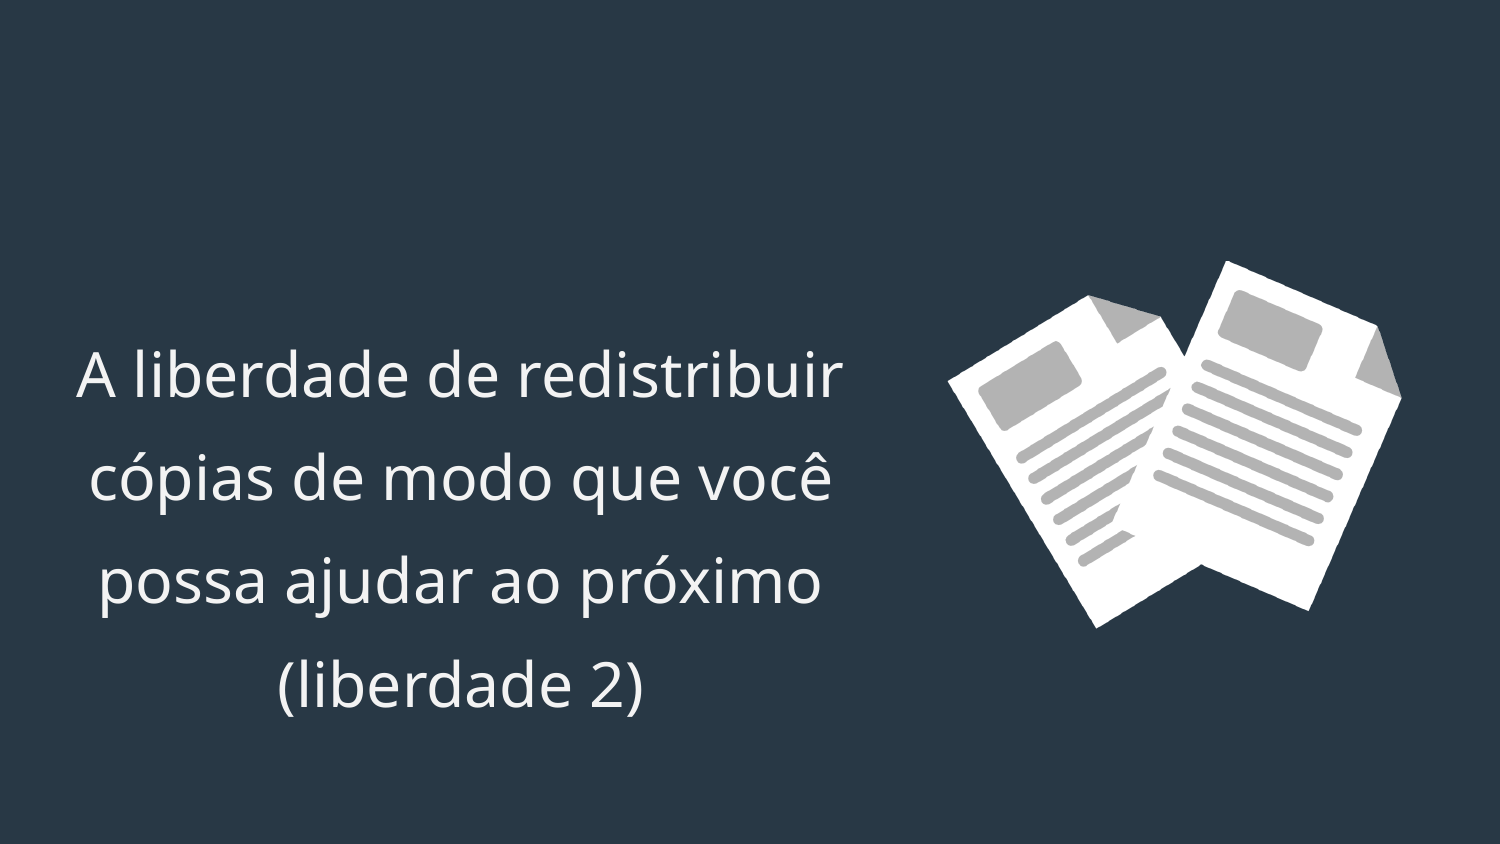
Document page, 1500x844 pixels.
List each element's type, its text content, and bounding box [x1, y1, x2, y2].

picture [827, 261, 1500, 645]
text_box A liberdade de redistribuir cópias de modo que você possa ajudar ao próximo (liberdade 2) [45, 291, 877, 615]
